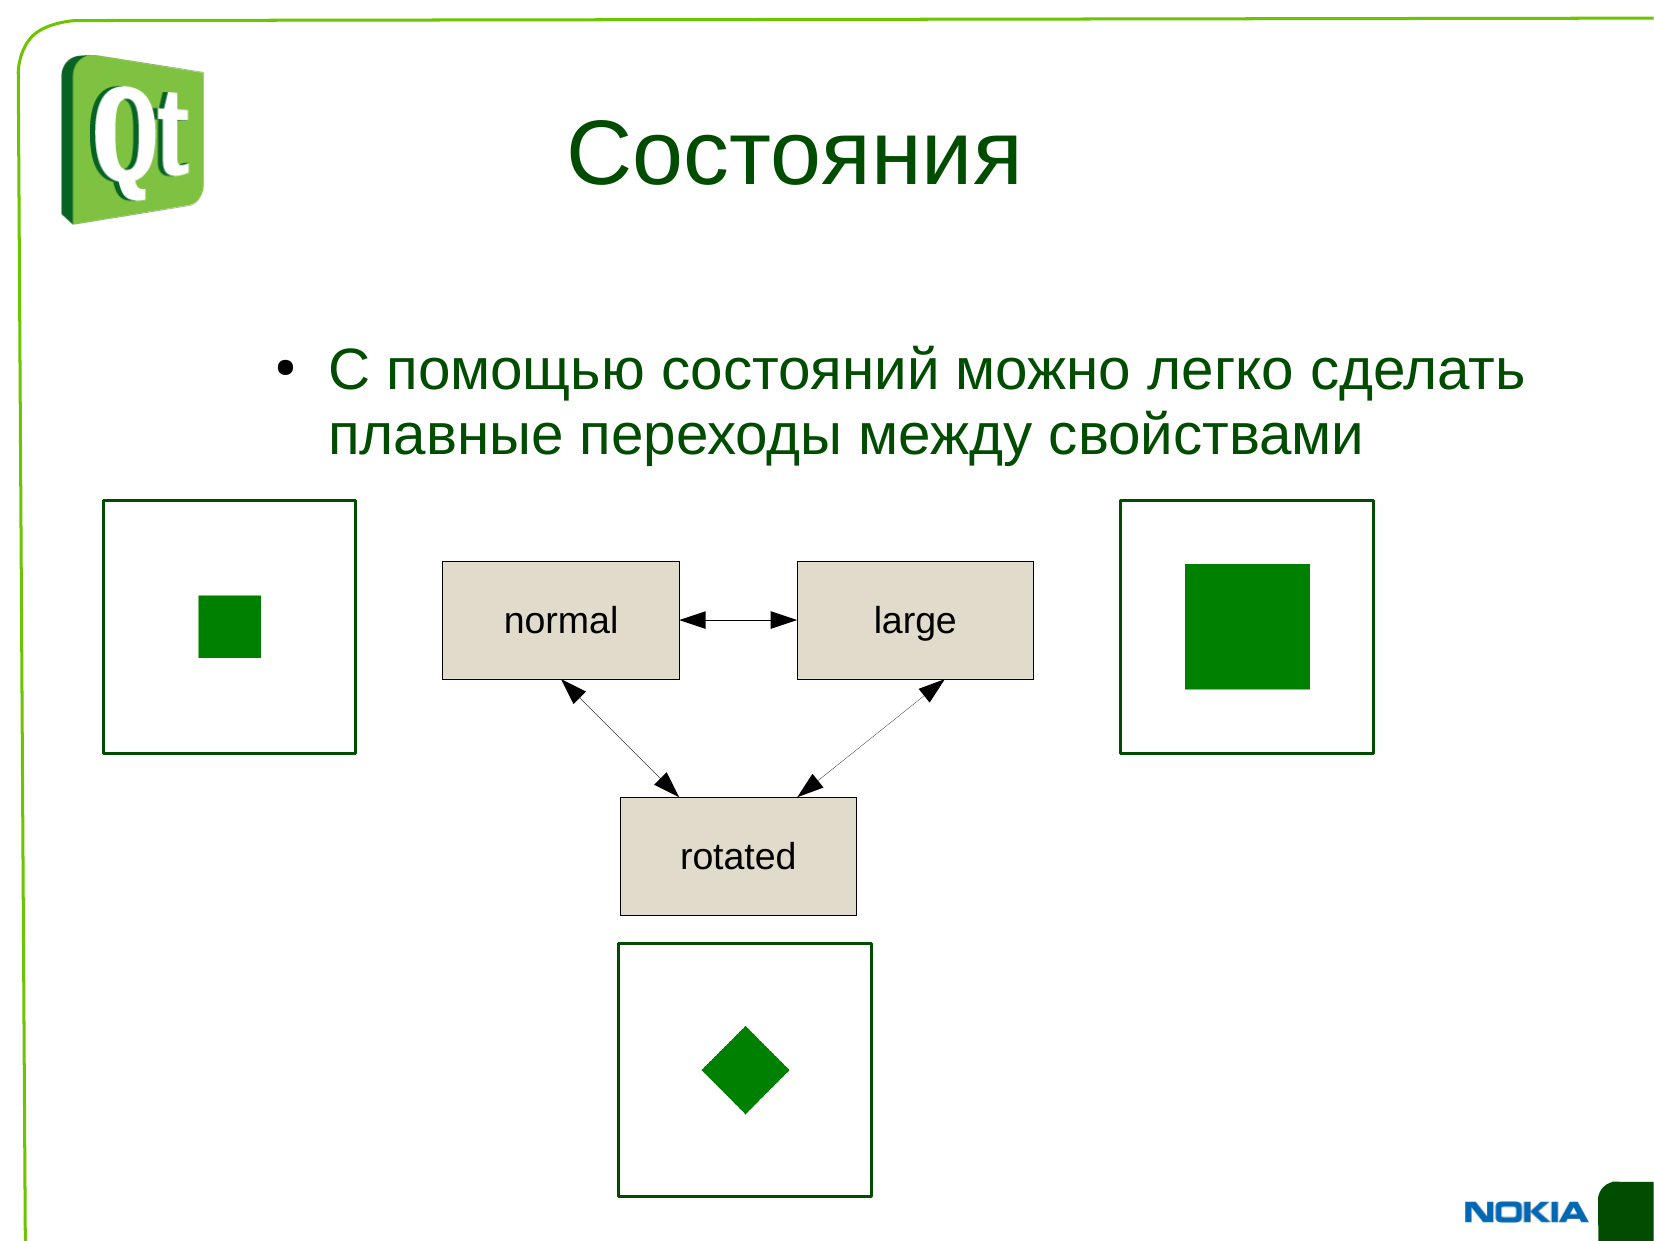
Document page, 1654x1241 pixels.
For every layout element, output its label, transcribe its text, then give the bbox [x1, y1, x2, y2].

picture [1122, 501, 1372, 752]
list С помощью состояний можно легко сделать плавные переходы между свойствами [257, 336, 1577, 1085]
picture [104, 501, 355, 752]
text_box rotated [620, 797, 857, 916]
picture [61, 55, 204, 225]
title Состояния [257, 56, 1333, 250]
picture [1465, 1201, 1589, 1223]
picture [620, 944, 870, 1195]
text_box large [797, 561, 1034, 680]
text_box normal [442, 561, 680, 680]
